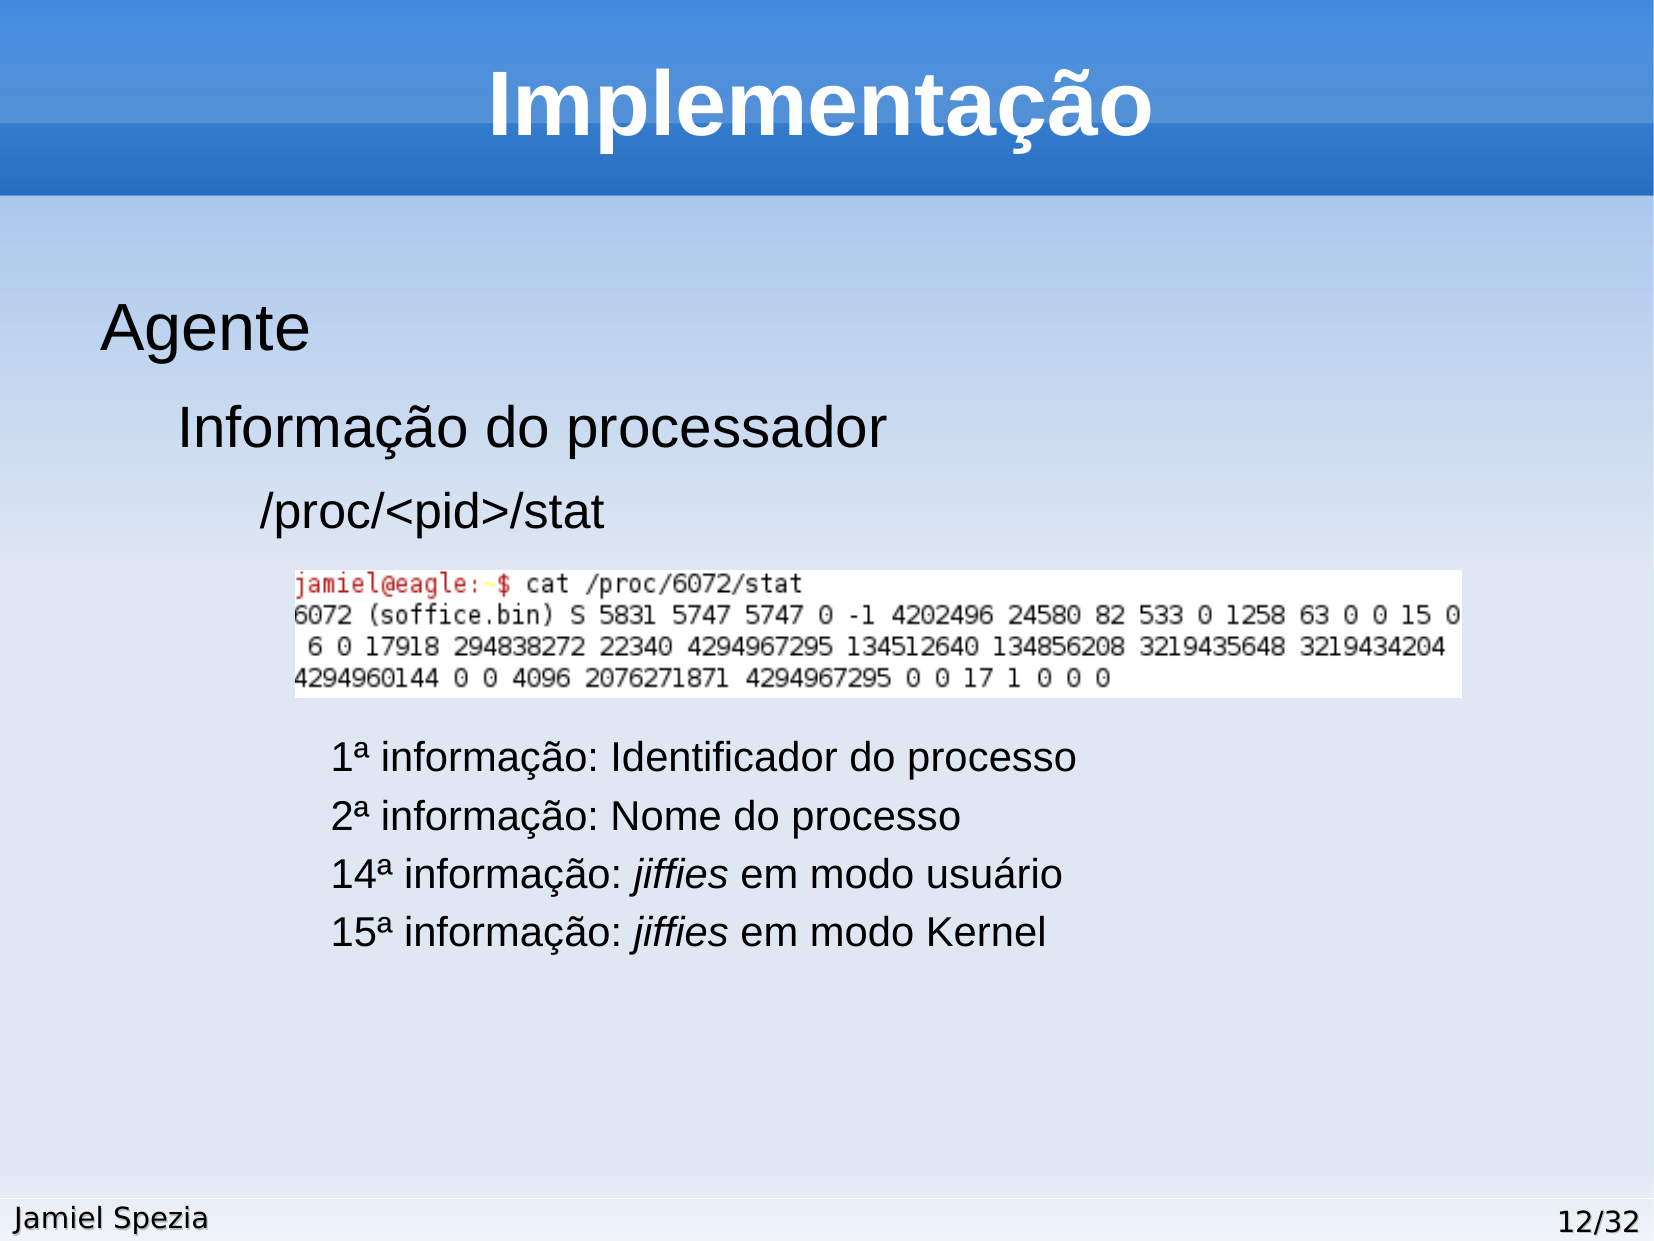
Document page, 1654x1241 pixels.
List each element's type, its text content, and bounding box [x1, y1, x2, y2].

list Agente Informação do processador /proc/<pid>/stat 1ª informação: Identificador do processo 2ª informação: Nome do processo 14ª informação: jiffies em modo usuário 15ª informação: jiffies em modo Kernel [82, 290, 1571, 1094]
picture [0, 1199, 1654, 1241]
title Implementação [76, 0, 1566, 208]
picture [0, 0, 1654, 1198]
